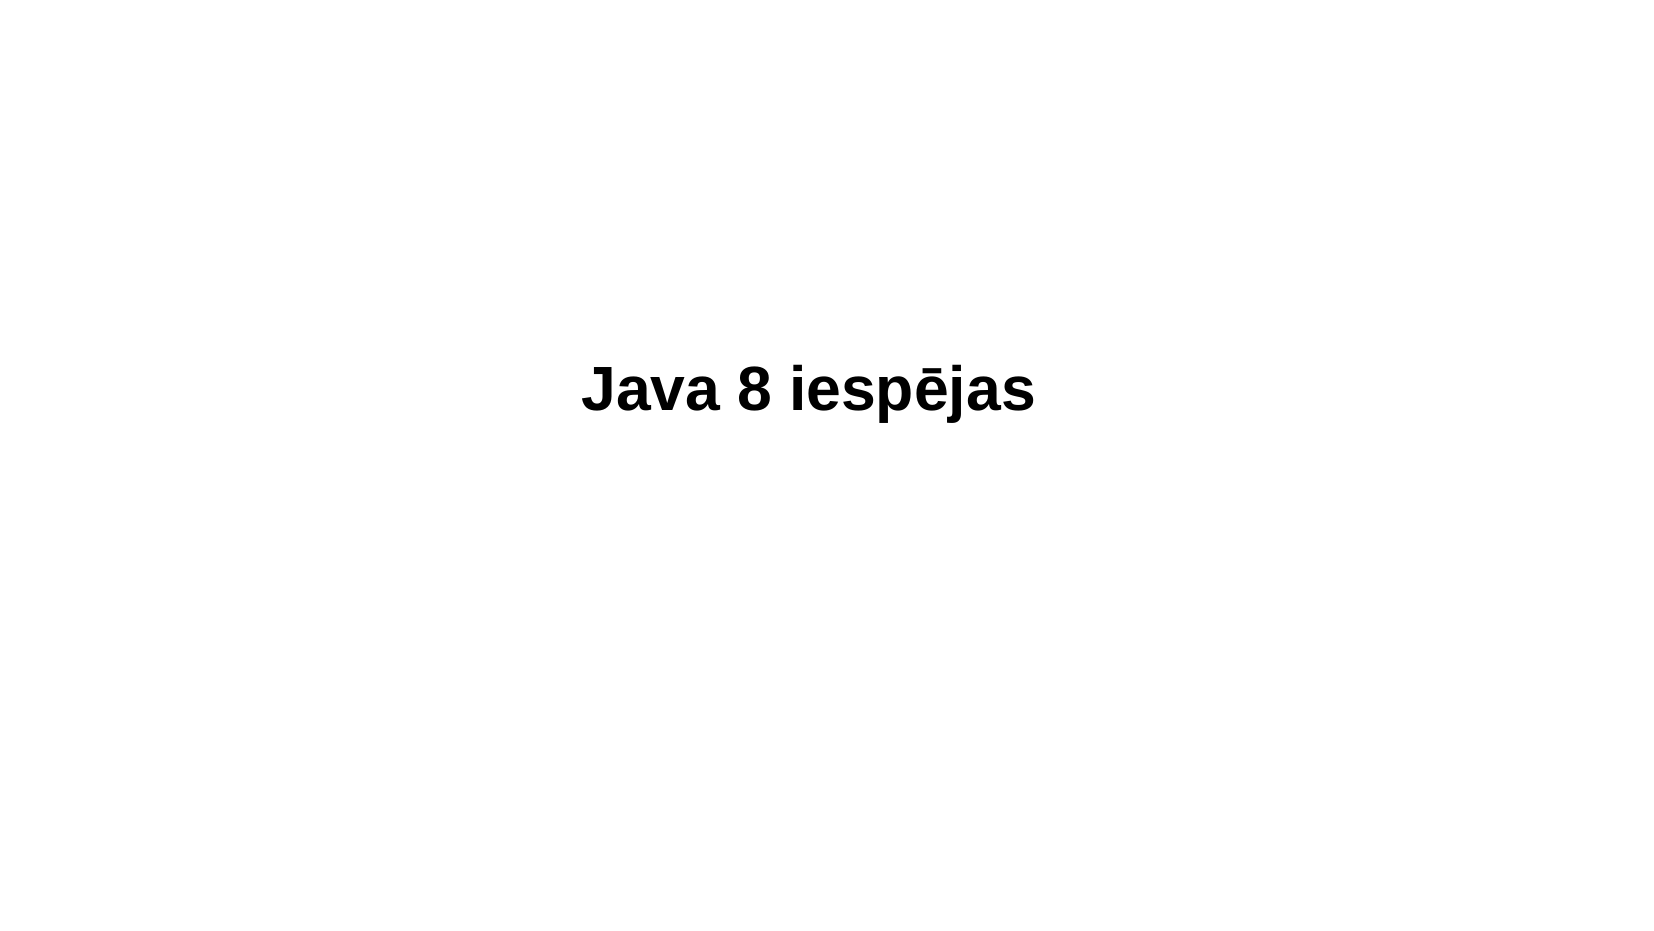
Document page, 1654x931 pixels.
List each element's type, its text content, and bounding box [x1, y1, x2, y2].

title Java 8 iespējas [65, 330, 1553, 440]
